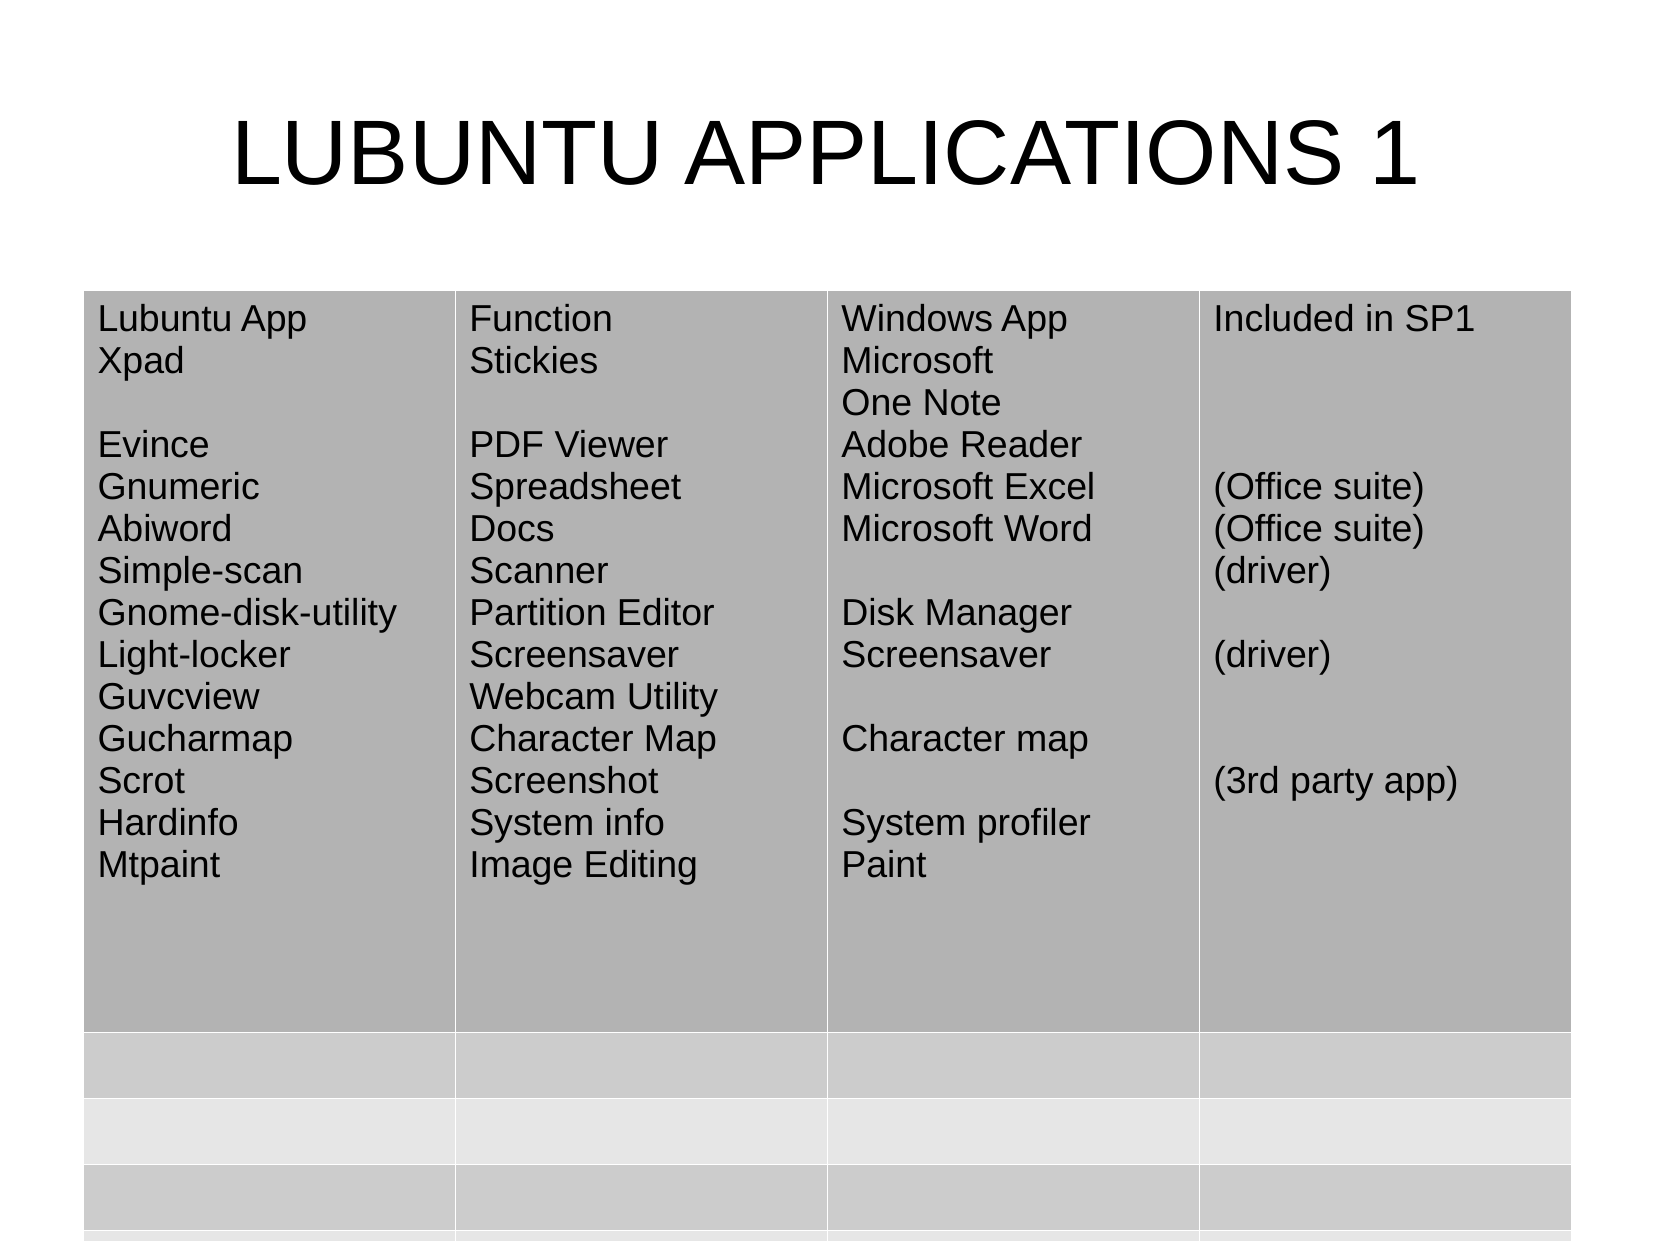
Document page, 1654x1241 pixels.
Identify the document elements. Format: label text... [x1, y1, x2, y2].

table_cell [1200, 1099, 1571, 1164]
table_header Lubuntu App Xpad Evince Gnumeric Abiword Simple-scan Gnome-disk-utility Light-locker Guvcview Gucharmap Scrot Hardinfo Mtpaint [84, 291, 455, 1032]
table_cell [456, 1033, 827, 1098]
table_cell [1200, 1165, 1571, 1230]
table_cell [84, 1165, 455, 1230]
table_cell [828, 1033, 1199, 1098]
table_cell [456, 1231, 827, 1241]
table_header Windows App Microsoft One Note Adobe Reader Microsoft Excel Microsoft Word Disk Manager Screensaver Character map System profiler Paint [828, 291, 1199, 1032]
table_cell [84, 1033, 455, 1098]
title LUBUNTU APPLICATIONS 1 [82, 49, 1571, 257]
table_header Function Stickies PDF Viewer Spreadsheet Docs Scanner Partition Editor Screensaver Webcam Utility Character Map Screenshot System info Image Editing [456, 291, 827, 1032]
table_cell [828, 1099, 1199, 1164]
table_cell [828, 1165, 1199, 1230]
table_cell [456, 1099, 827, 1164]
table_cell [456, 1165, 827, 1230]
table_cell [84, 1099, 455, 1164]
table_cell [828, 1231, 1199, 1241]
table_cell [1200, 1231, 1571, 1241]
table_header Included in SP1 (Office suite) (Office suite) (driver) (driver) (3rd party app) [1200, 291, 1571, 1032]
table_cell [84, 1231, 455, 1241]
table_cell [1200, 1033, 1571, 1098]
